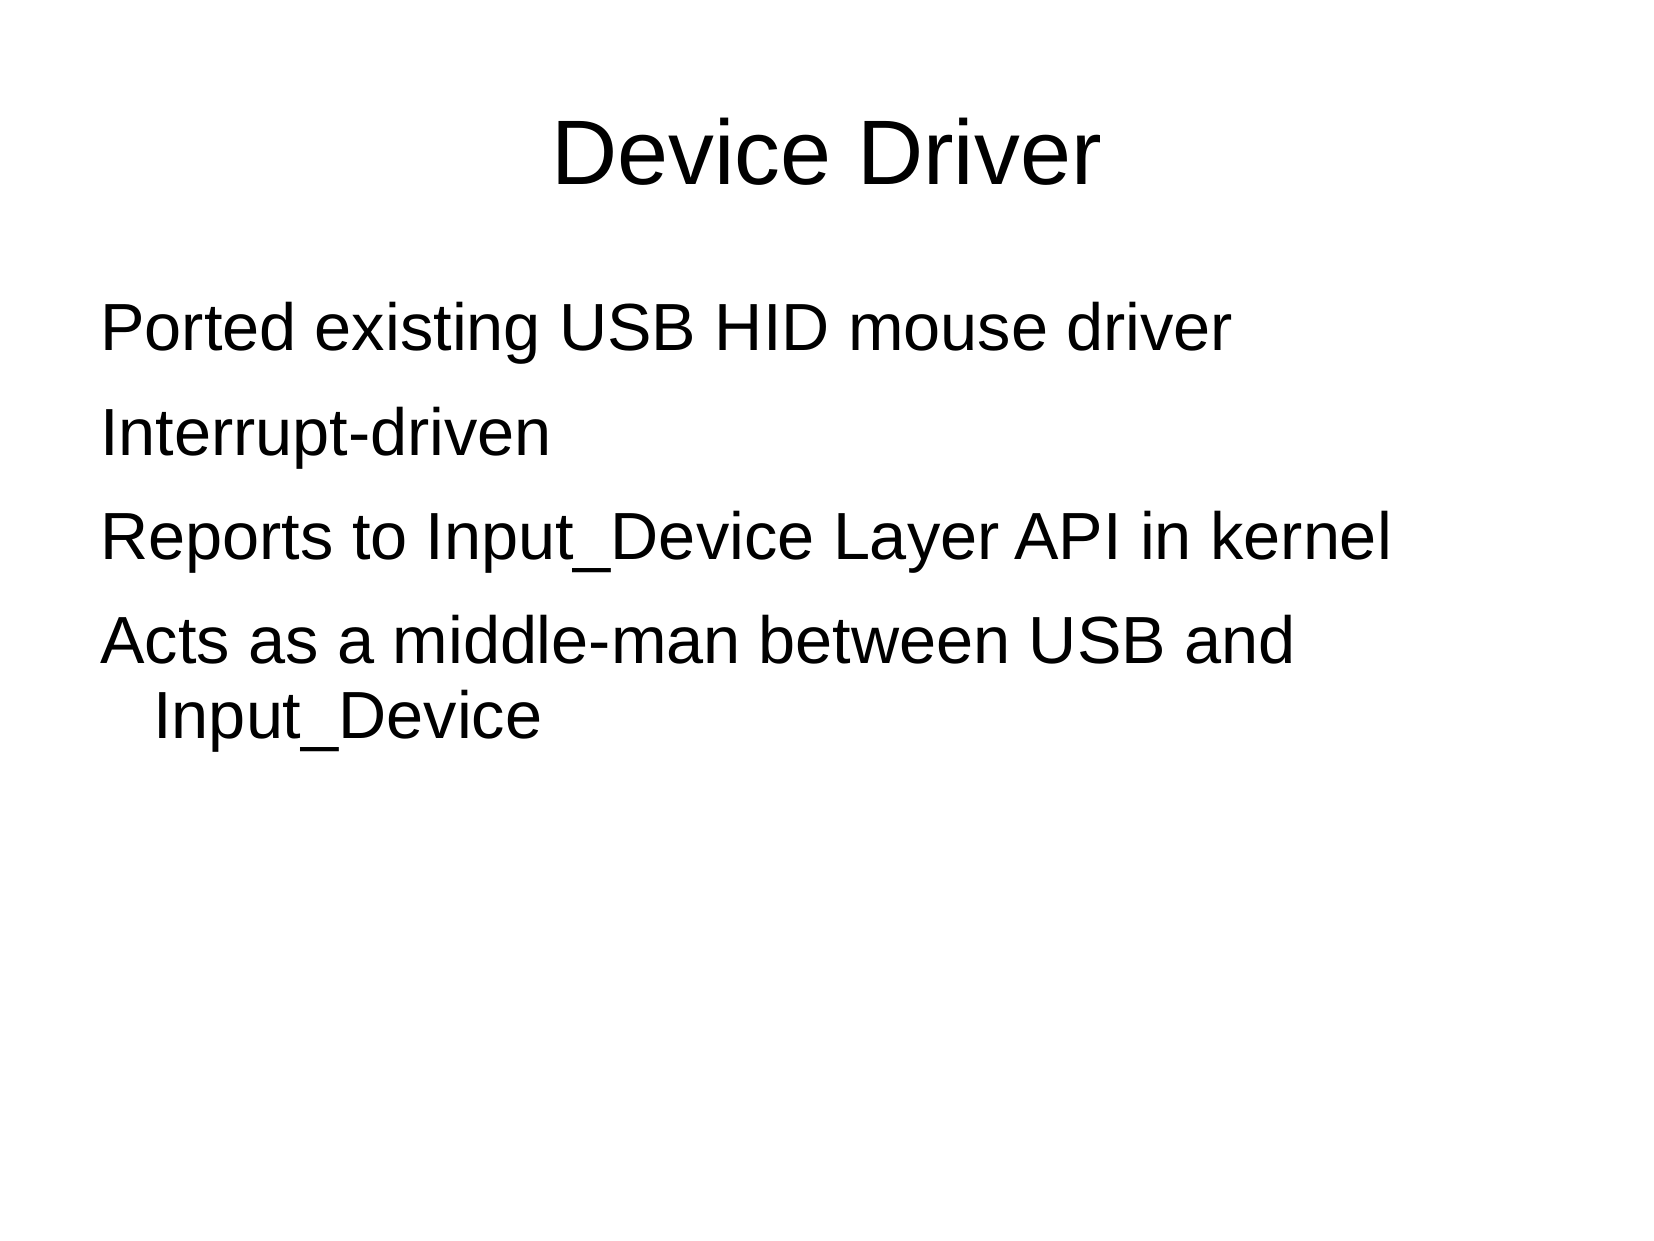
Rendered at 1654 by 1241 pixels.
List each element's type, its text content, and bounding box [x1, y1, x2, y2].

list Ported existing USB HID mouse driver Interrupt-driven Reports to Input_Device Layer API in kernel Acts as a middle-man between USB and Input_Device [82, 290, 1571, 1094]
title Device Driver [82, 56, 1571, 250]
